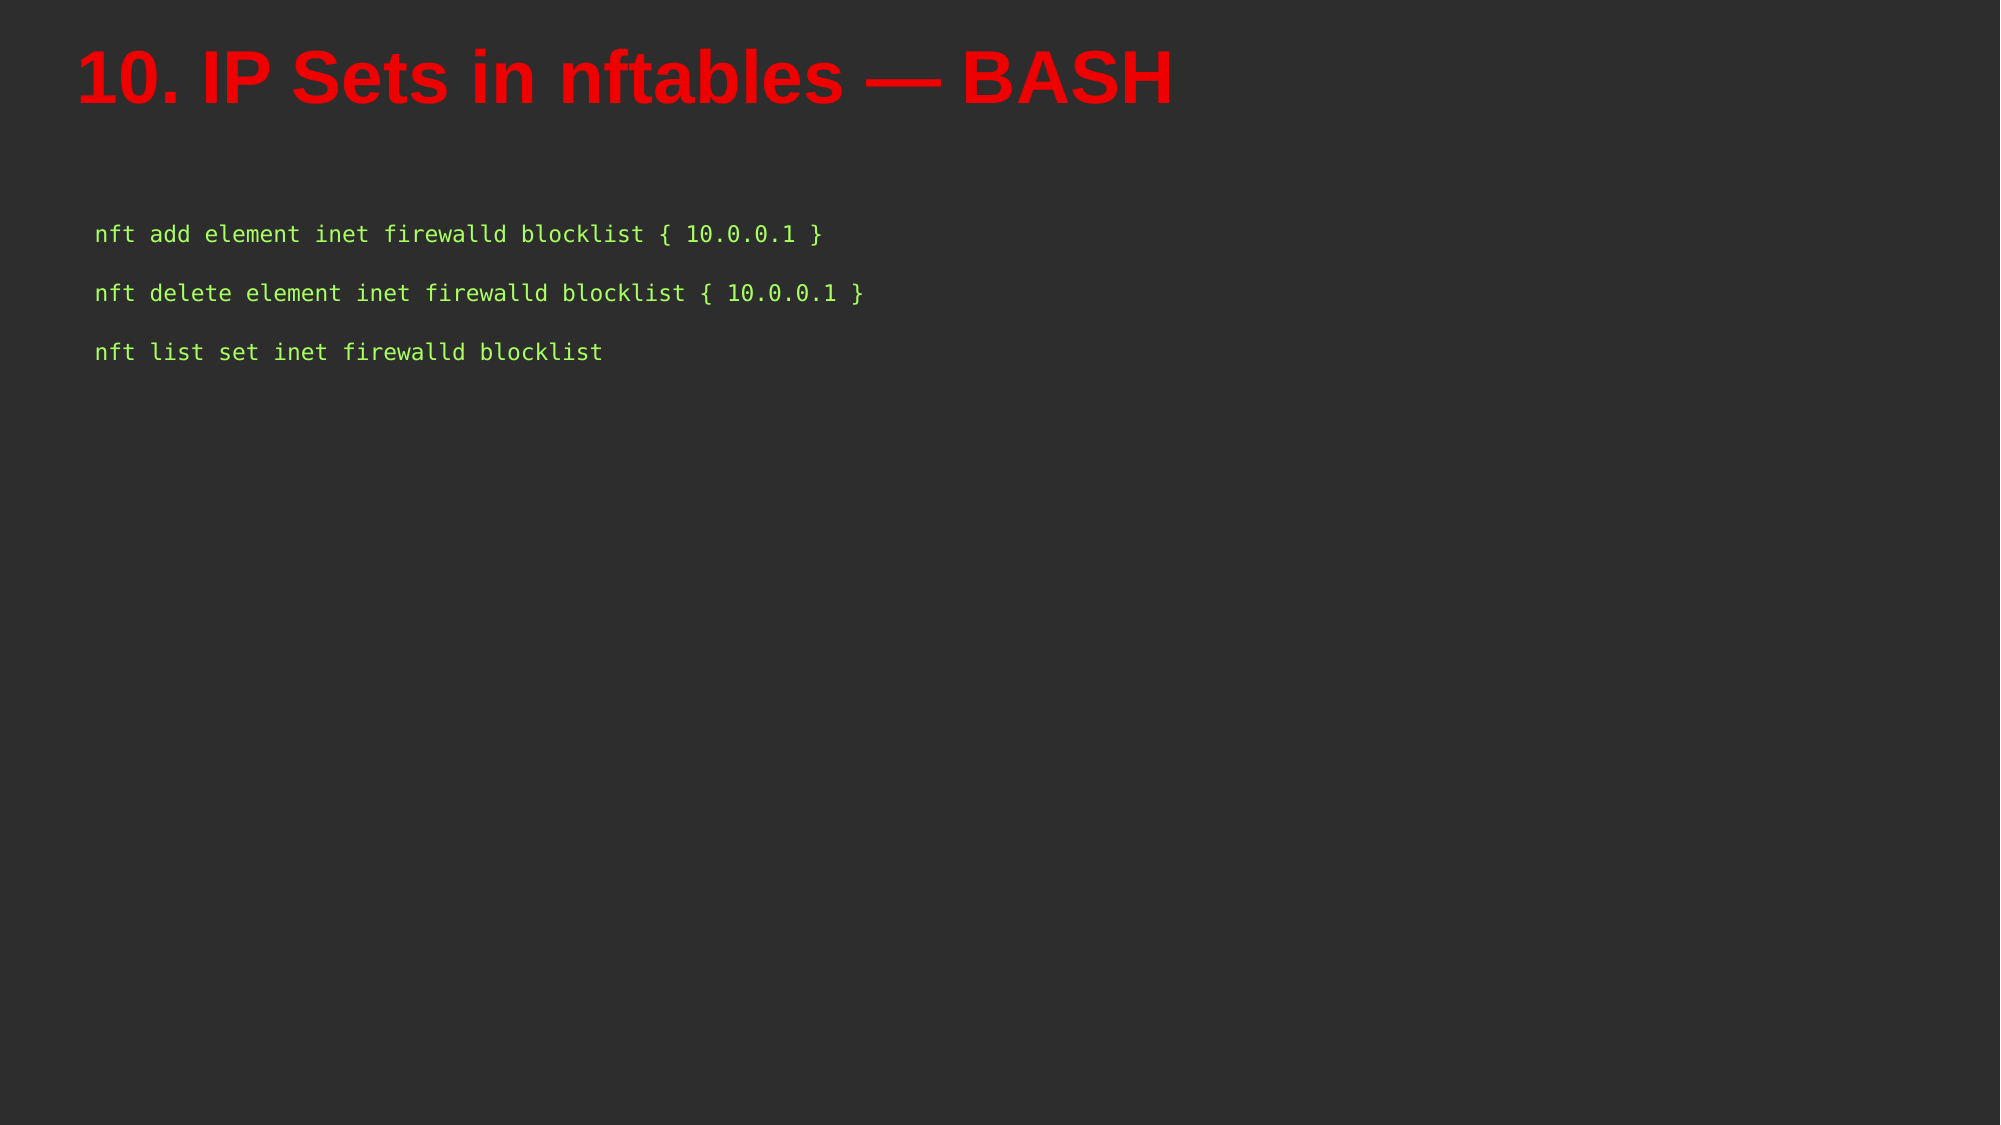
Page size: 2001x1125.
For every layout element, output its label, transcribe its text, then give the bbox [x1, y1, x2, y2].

text_box 10. IP Sets in nftables — BASH [59, 23, 1942, 178]
text_box nft add element inet firewalld blocklist { 10.0.0.1 } nft delete element inet firewalld blocklist { 10.0.0.1 } nft list set inet firewalld blocklist [59, 194, 1942, 1093]
